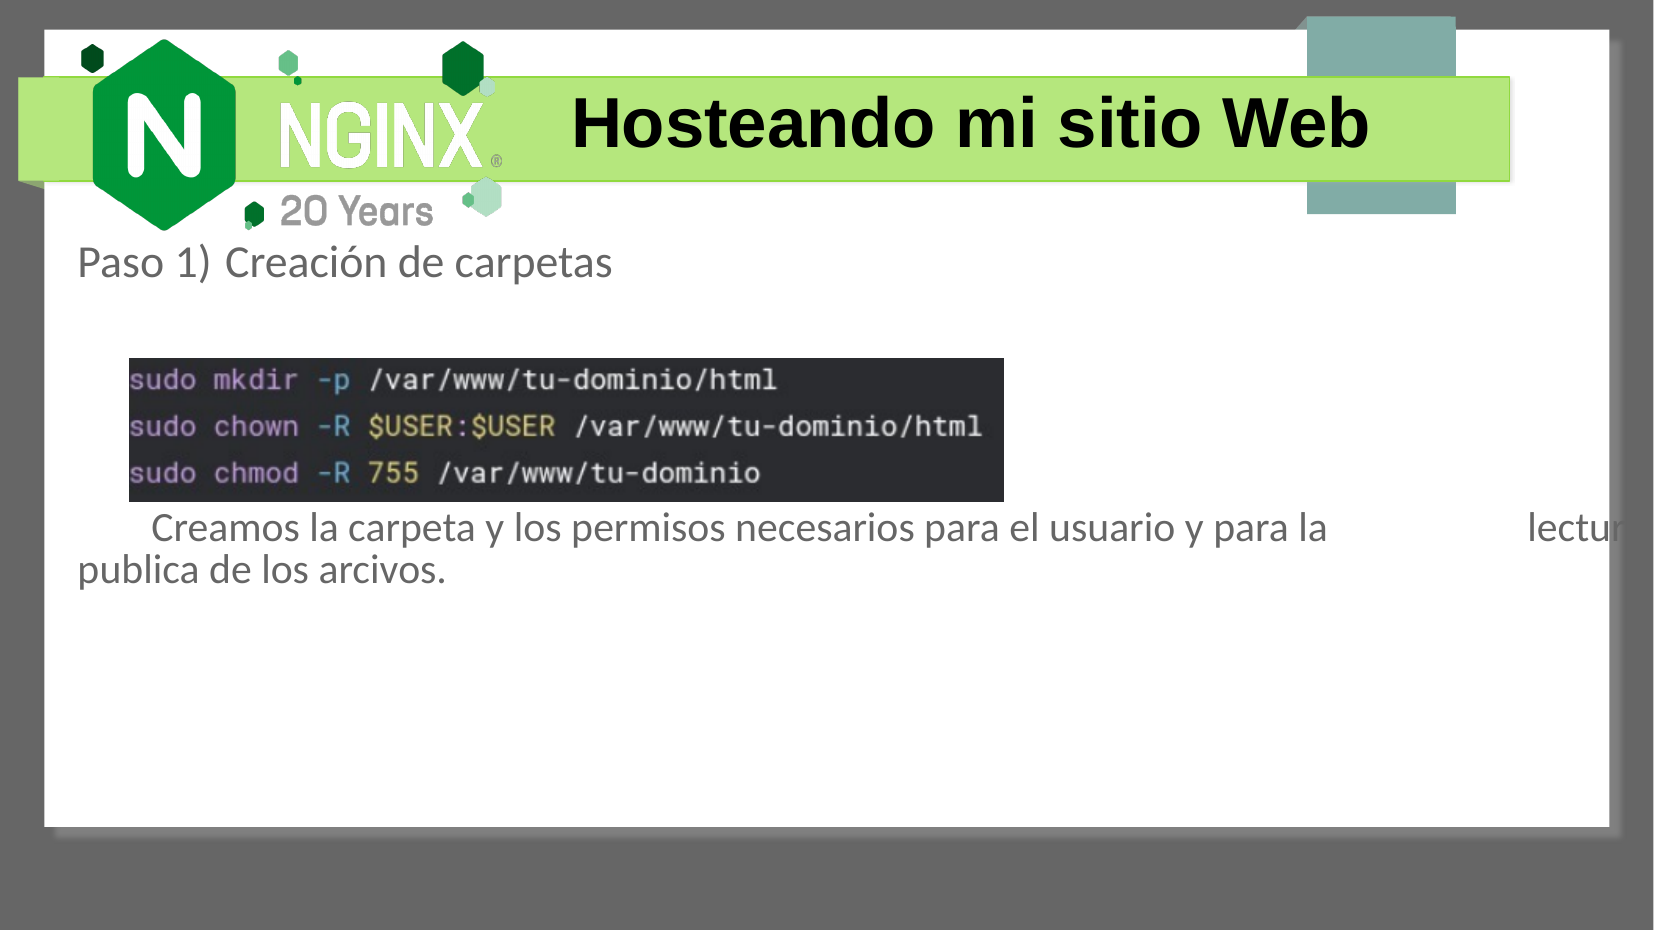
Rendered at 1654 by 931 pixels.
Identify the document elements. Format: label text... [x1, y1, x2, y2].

title Hosteando mi sitio Web [531, 38, 1625, 207]
subtitle [62, 796, 1599, 931]
picture [74, 37, 502, 236]
picture [129, 358, 1004, 502]
text_box Paso 1) Creación de carpetas Creamos la carpeta y los permisos necesarios para el usuario y para la lectura publica de los arcivos. [62, 236, 1654, 796]
